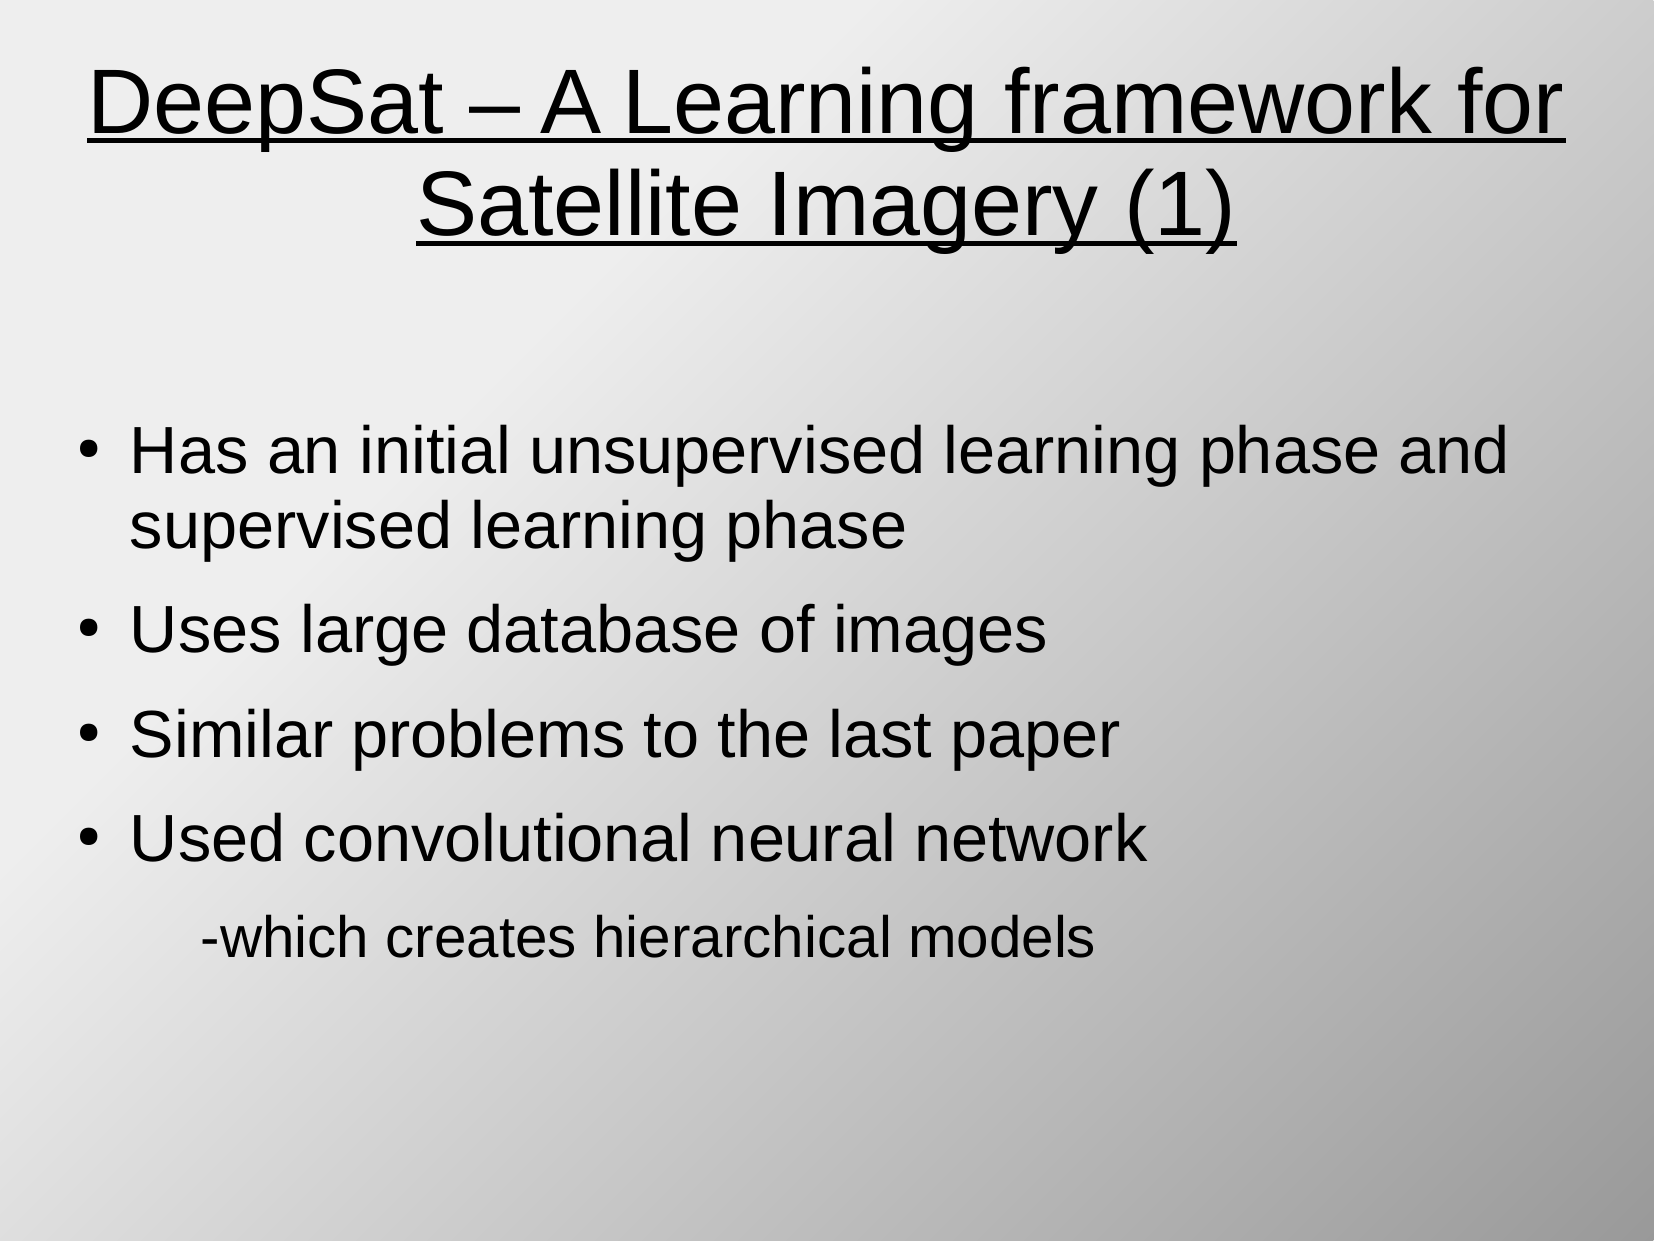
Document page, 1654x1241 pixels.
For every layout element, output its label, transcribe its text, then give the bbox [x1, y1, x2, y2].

title DeepSat – A Learning framework for Satellite Imagery (1) [82, 49, 1571, 257]
list Has an initial unsupervised learning phase and supervised learning phase Uses large database of images Similar problems to the last paper Used convolutional neural network -which creates hierarchical models [59, 413, 1548, 1232]
